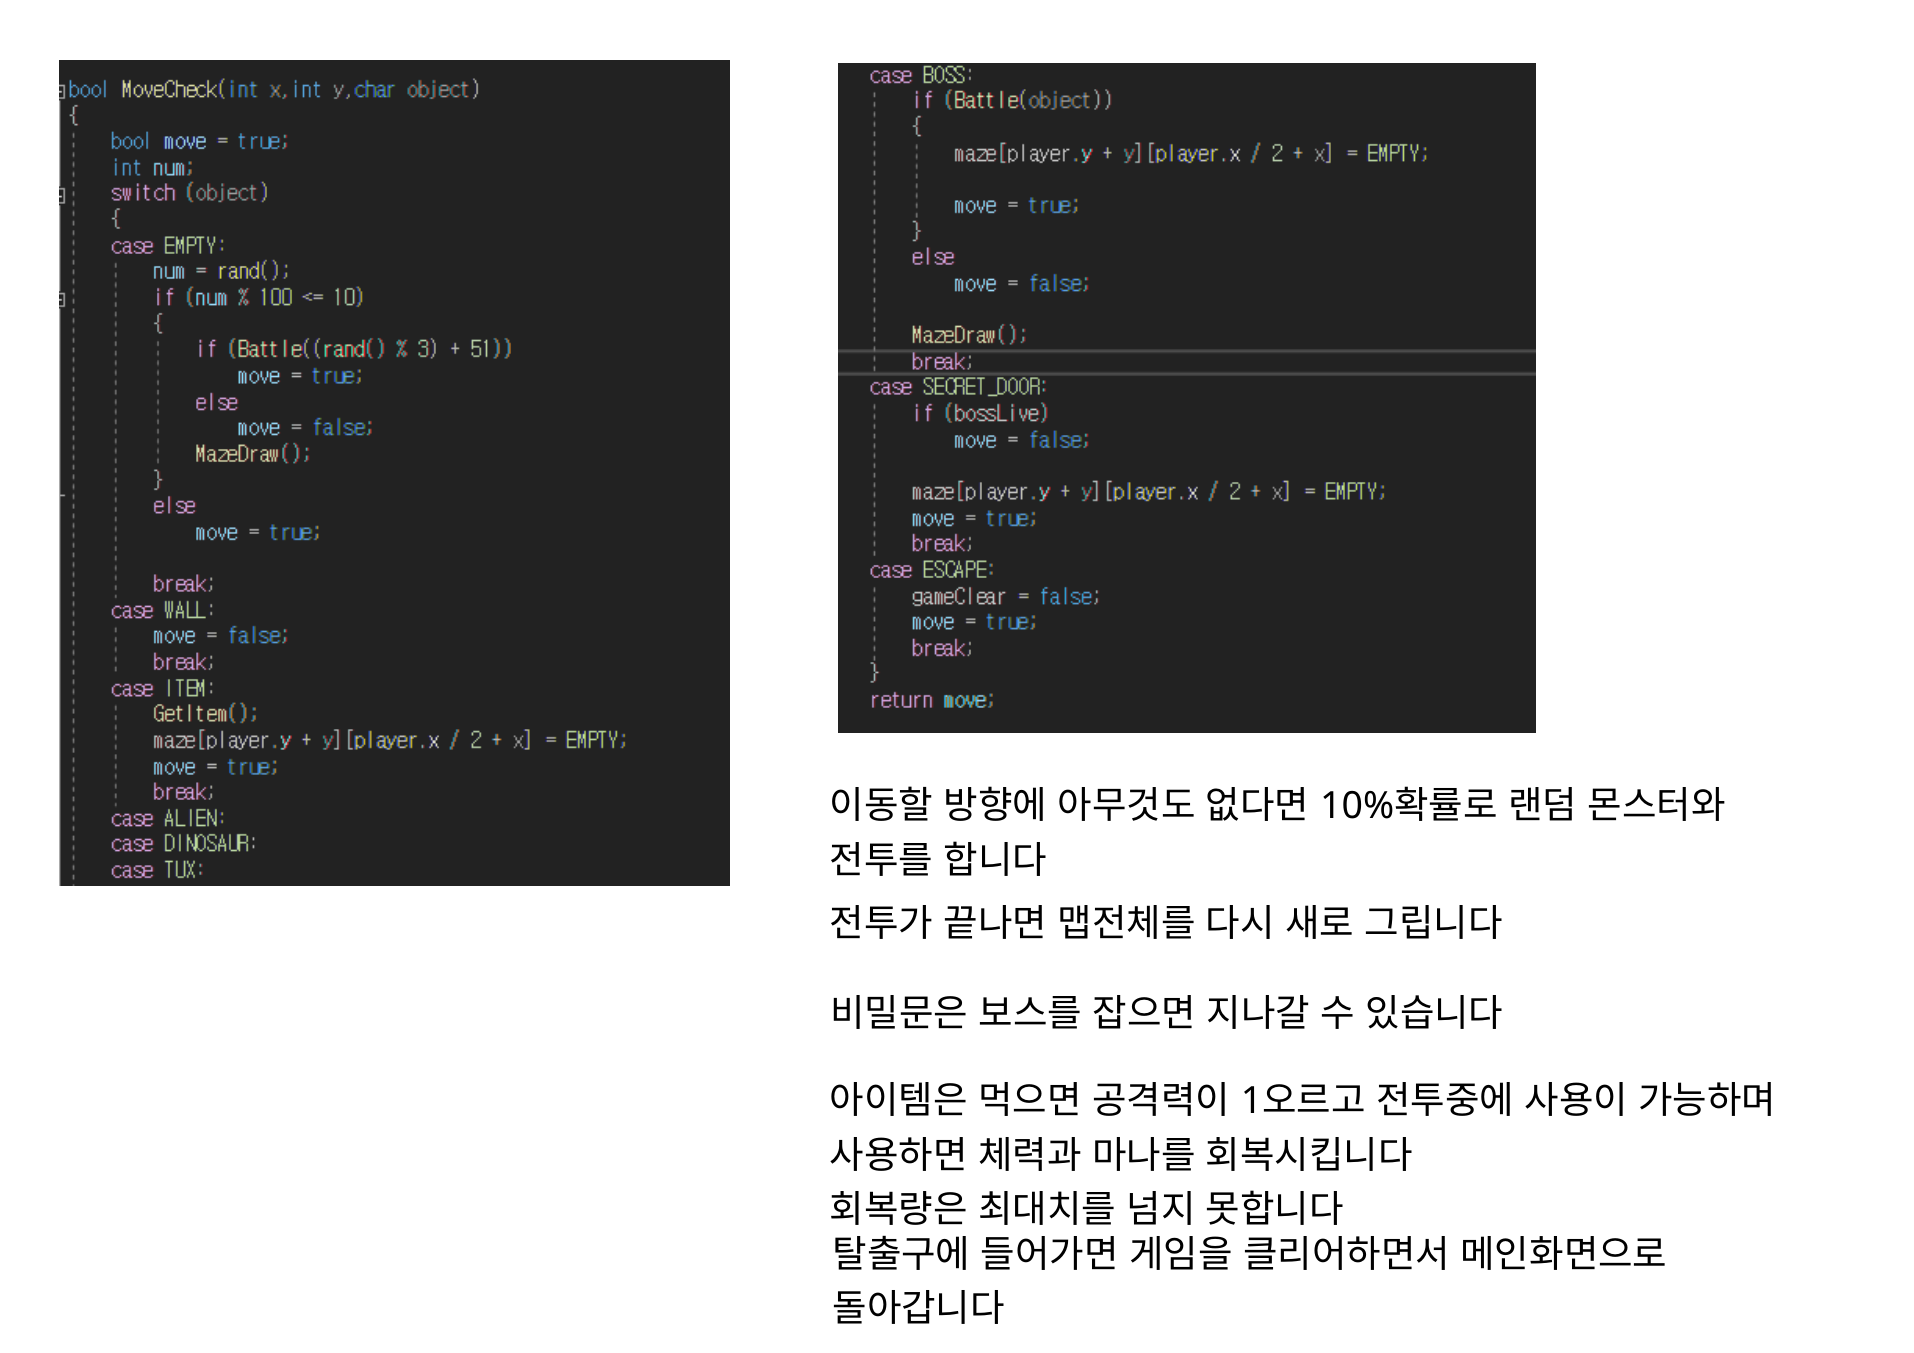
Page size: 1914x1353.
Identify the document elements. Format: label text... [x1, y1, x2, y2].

text_box 탈출구에 들어가면 게임을 클리어하면서 메인화면으로 돌아갑니다 [817, 1216, 1760, 1307]
text_box 전투가 끝나면 맵전체를 다시 새로 그립니다 [814, 885, 1583, 939]
picture [838, 63, 1536, 733]
text_box 아이템은 먹으면 공격력이 1오르고 전투중에 사용이 가능하며 사용하면 체력과 마나를 회복시킵니다 회복량은 최대치를 넘지 못합니다 [814, 1062, 1879, 1191]
text_box 이동할 방향에 아무것도 없다면 10%확률로 랜덤 몬스터와 전투를 합니다 [814, 767, 1821, 858]
picture [59, 60, 730, 886]
text_box 비밀문은 보스를 잡으면 지나갈 수 있습니다 [815, 975, 1583, 1028]
